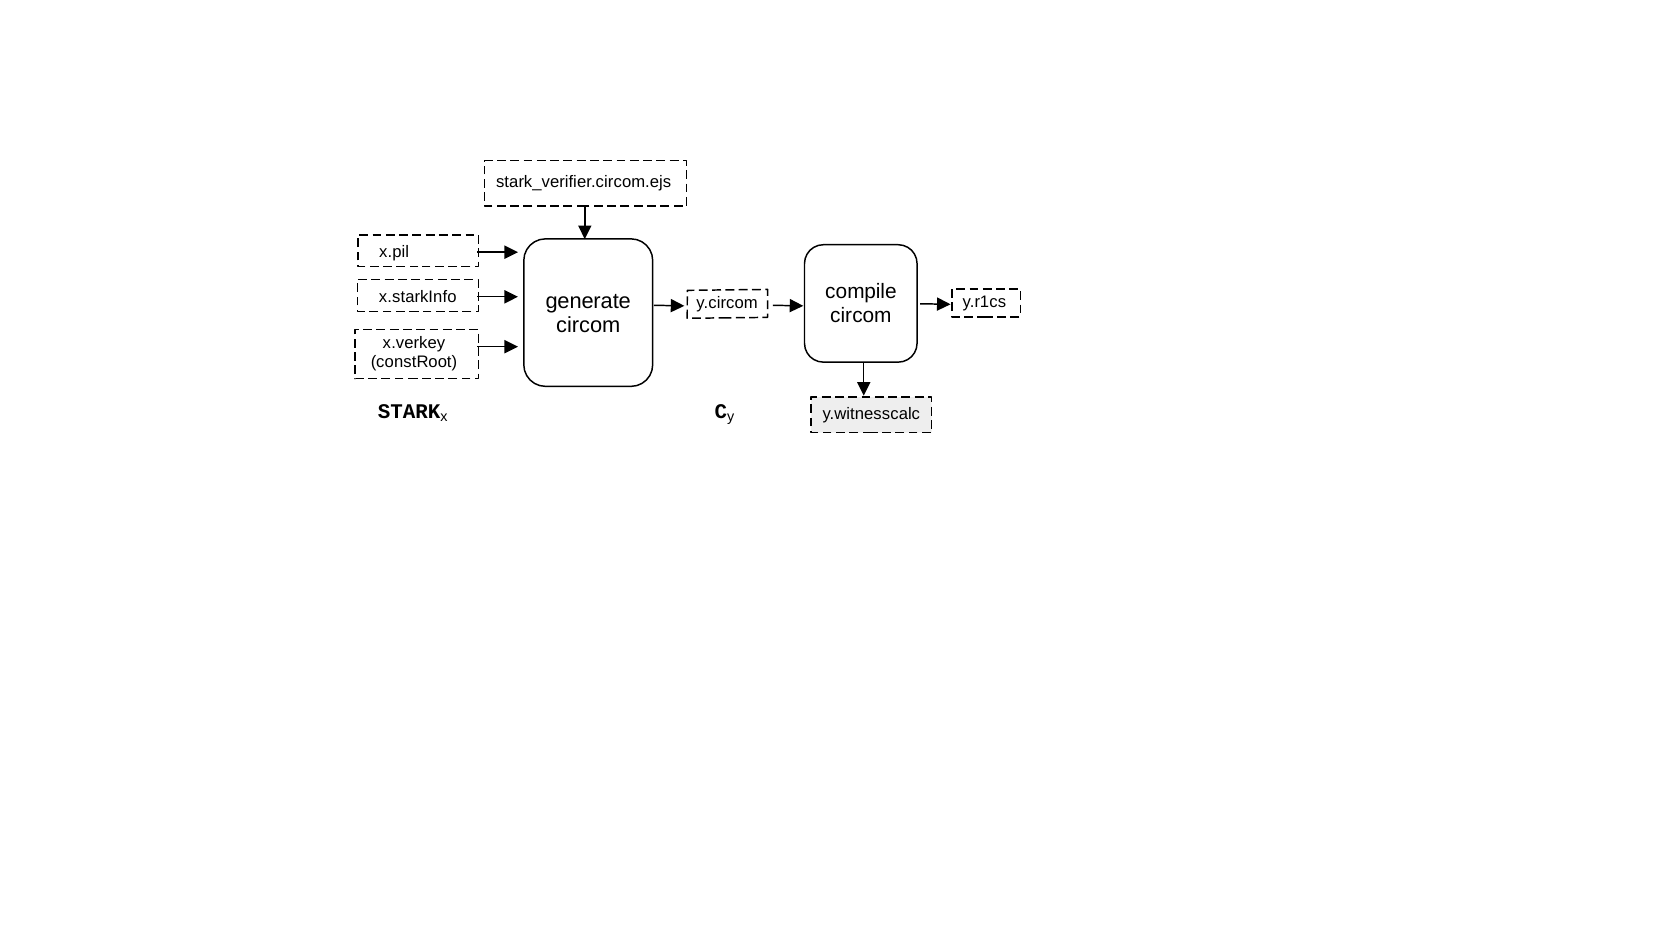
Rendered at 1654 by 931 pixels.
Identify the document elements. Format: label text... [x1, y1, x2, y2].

text_box y.circom [635, 275, 819, 329]
text_box y.witnesscalc [801, 396, 942, 431]
text_box x.verkey (constRoot) [333, 316, 495, 389]
text_box y.r1cs [912, 275, 1057, 329]
text_box compile circom [804, 244, 918, 363]
text_box generate circom [523, 238, 653, 387]
text_box stark_verifier.circom.ejs [468, 155, 700, 208]
text_box Cy [699, 387, 751, 435]
text_box STARKx [363, 387, 514, 435]
text_box x.starkInfo [332, 279, 503, 314]
text_box x.pil [325, 225, 463, 278]
